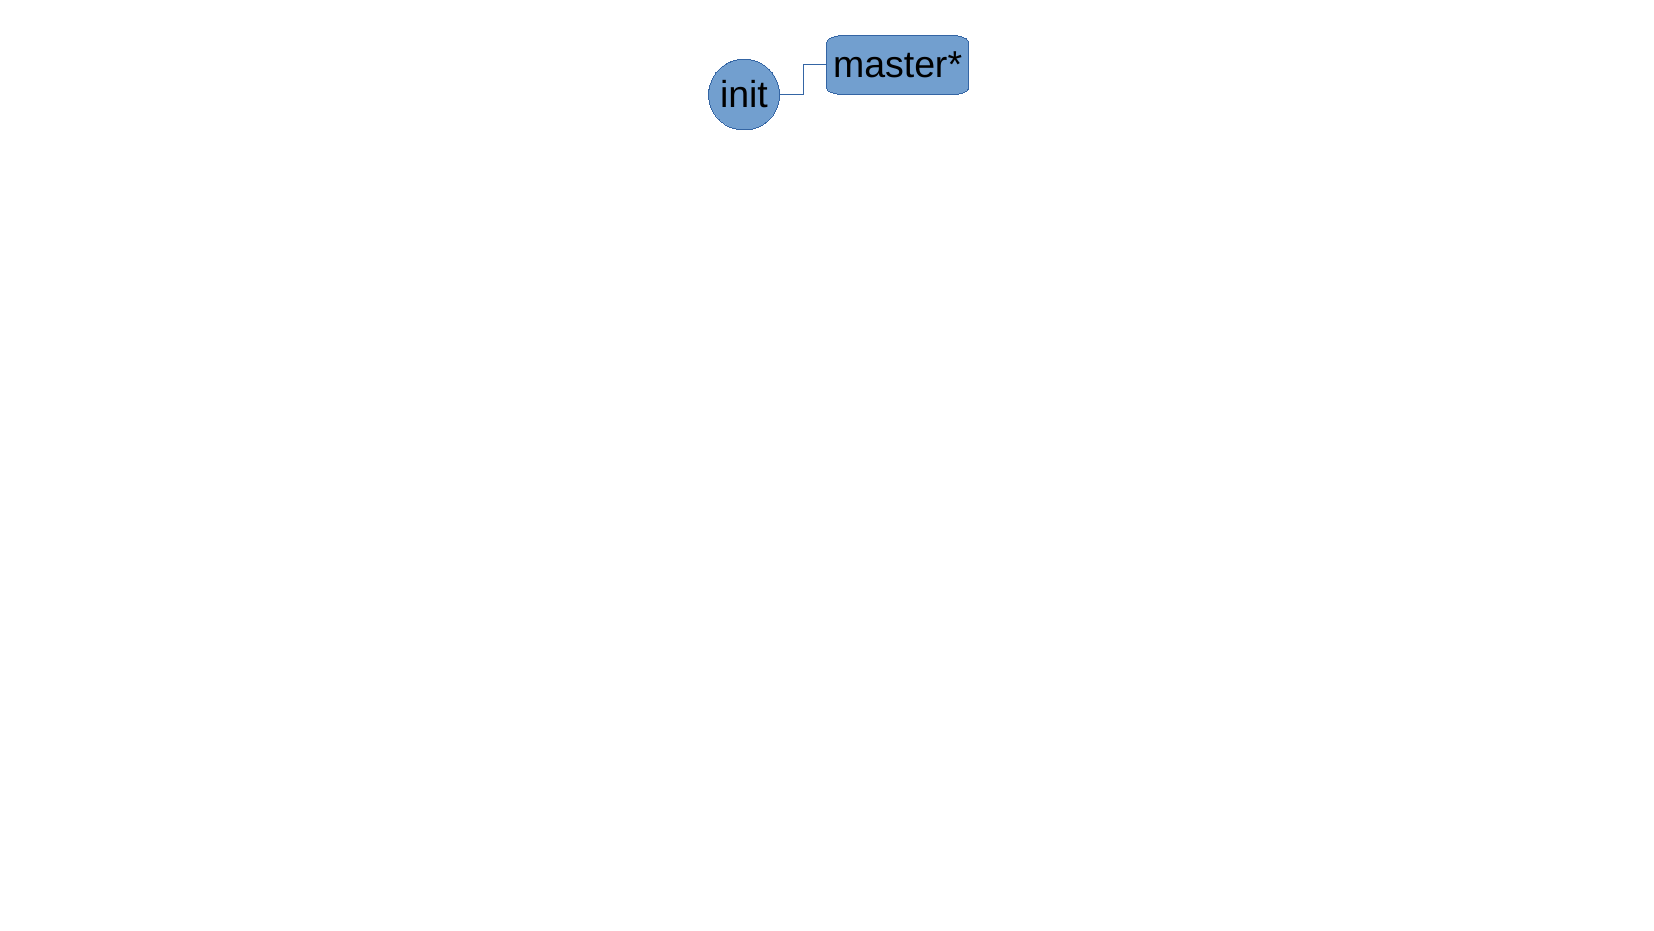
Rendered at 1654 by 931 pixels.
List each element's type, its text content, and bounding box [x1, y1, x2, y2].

text_box master* [826, 35, 969, 95]
text_box init [708, 59, 780, 130]
